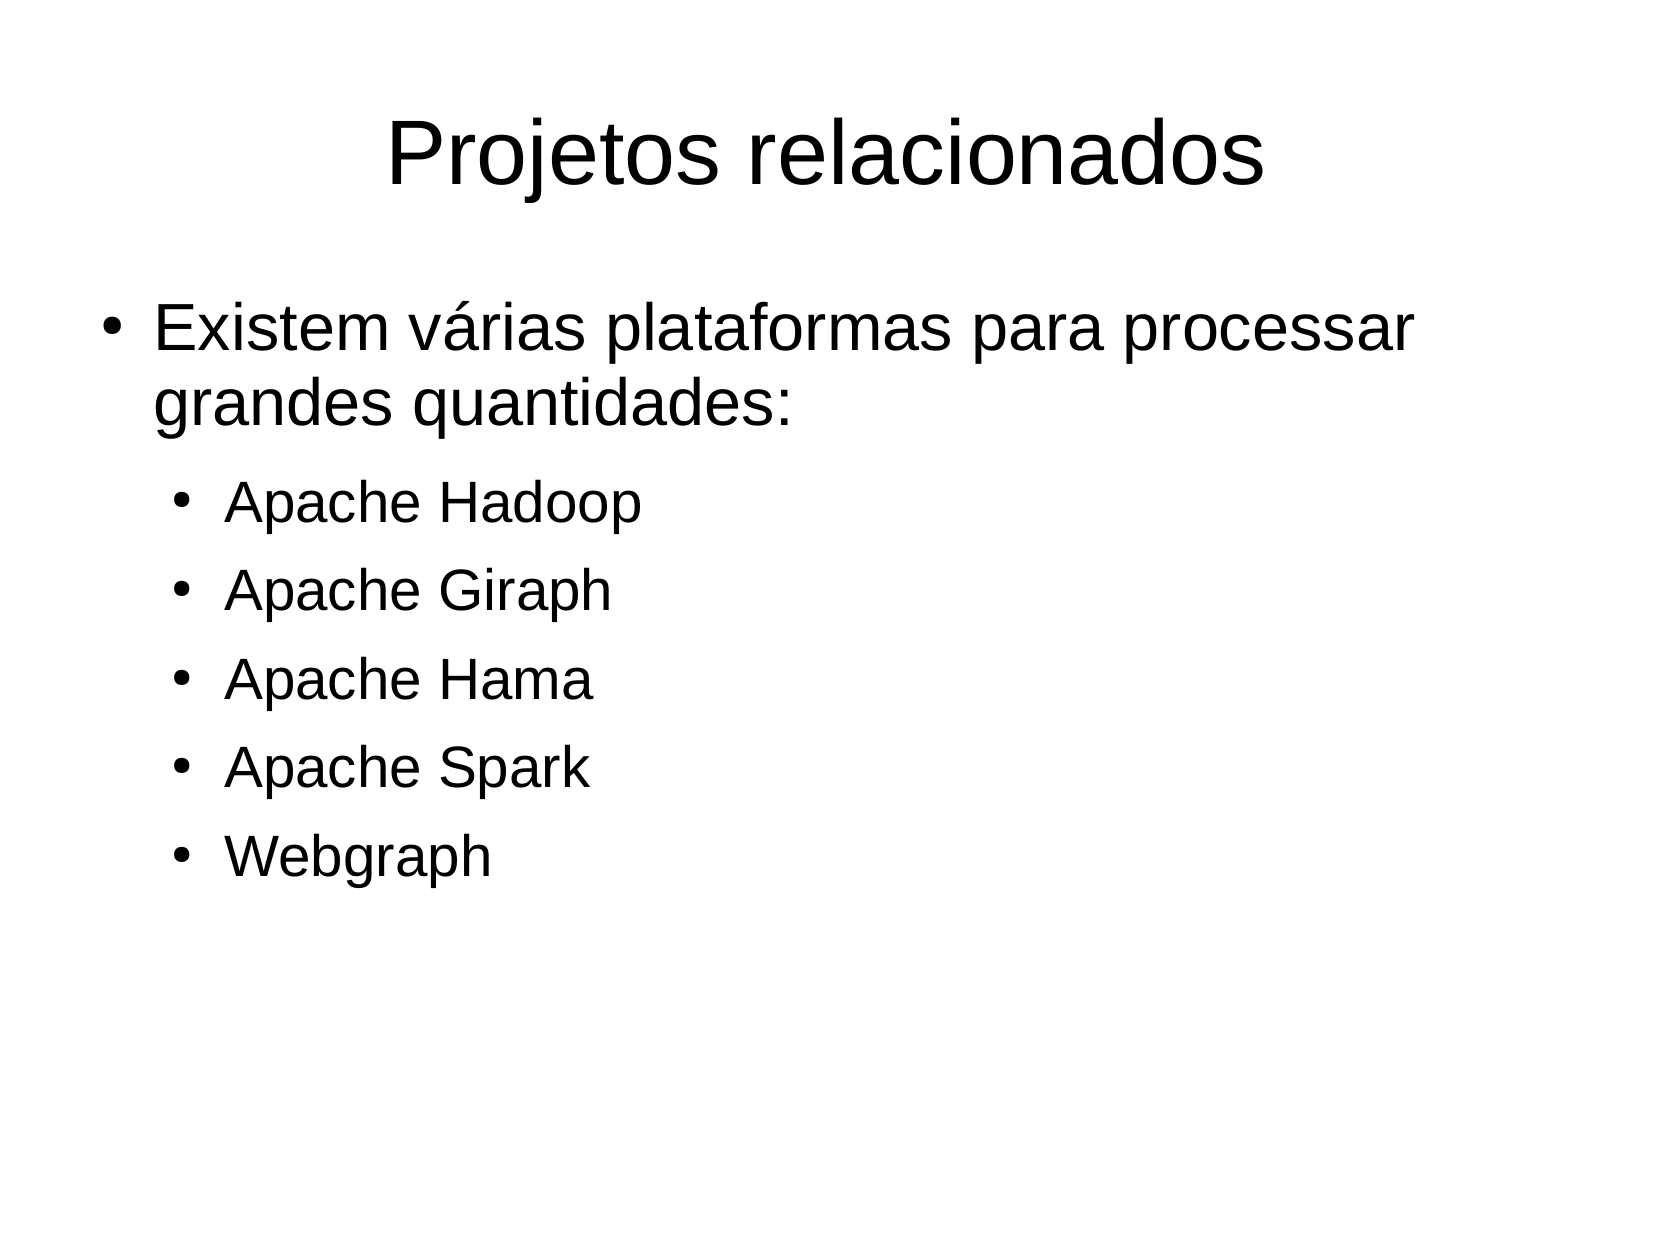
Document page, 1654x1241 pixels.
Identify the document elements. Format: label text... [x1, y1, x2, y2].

list Existem várias plataformas para processar grandes quantidades: Apache Hadoop Apache Giraph Apache Hama Apache Spark Webgraph [82, 290, 1571, 1010]
title Projetos relacionados [82, 49, 1571, 257]
